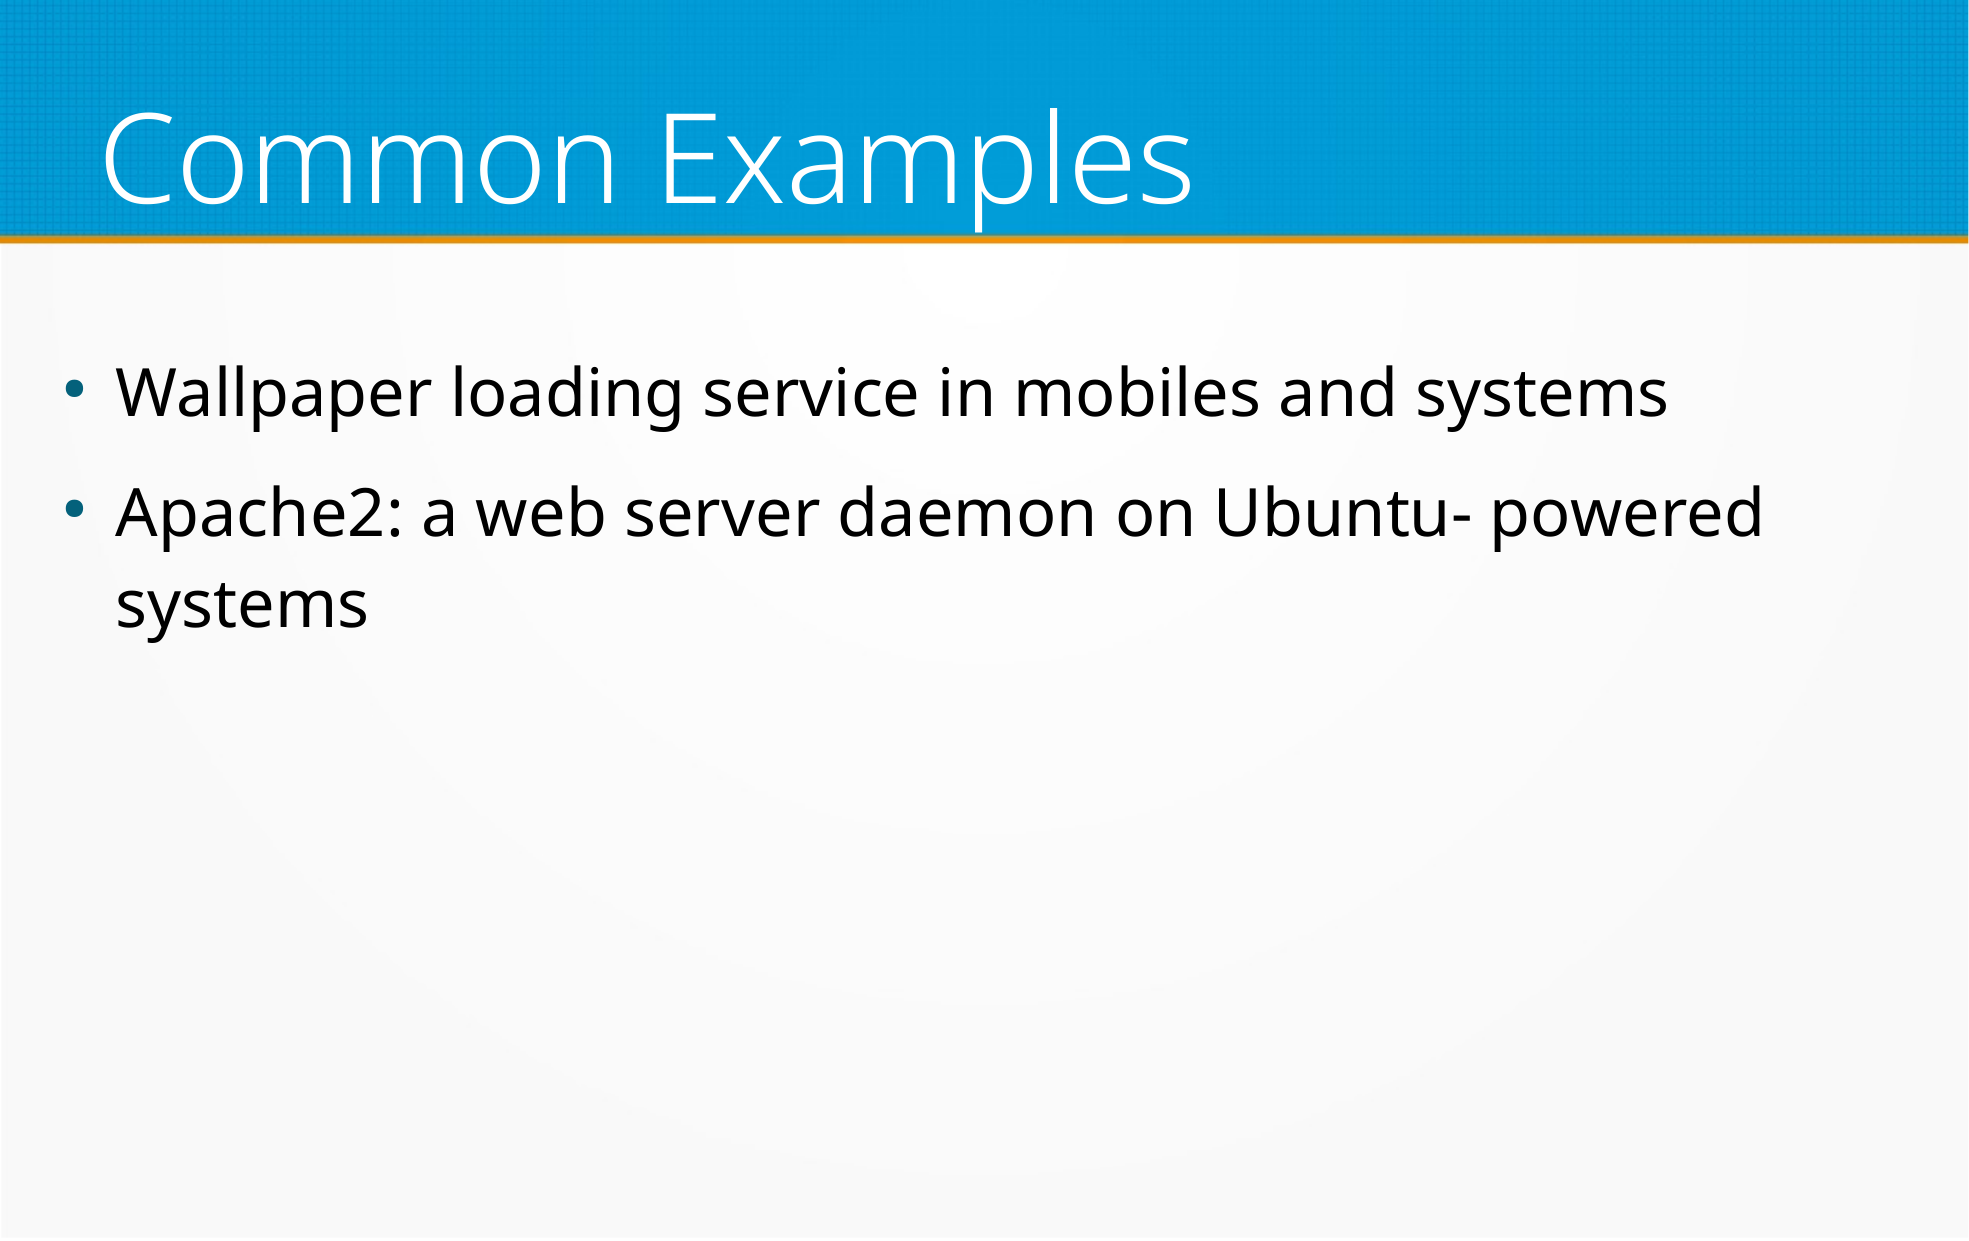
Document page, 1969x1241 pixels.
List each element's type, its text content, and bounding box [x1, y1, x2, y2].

picture [0, 233, 1969, 1241]
list Wallpaper loading service in mobiles and systems Apache2: a web server daemon on Ubuntu- powered systems [45, 345, 1807, 1111]
title Common Examples [98, 32, 1870, 241]
